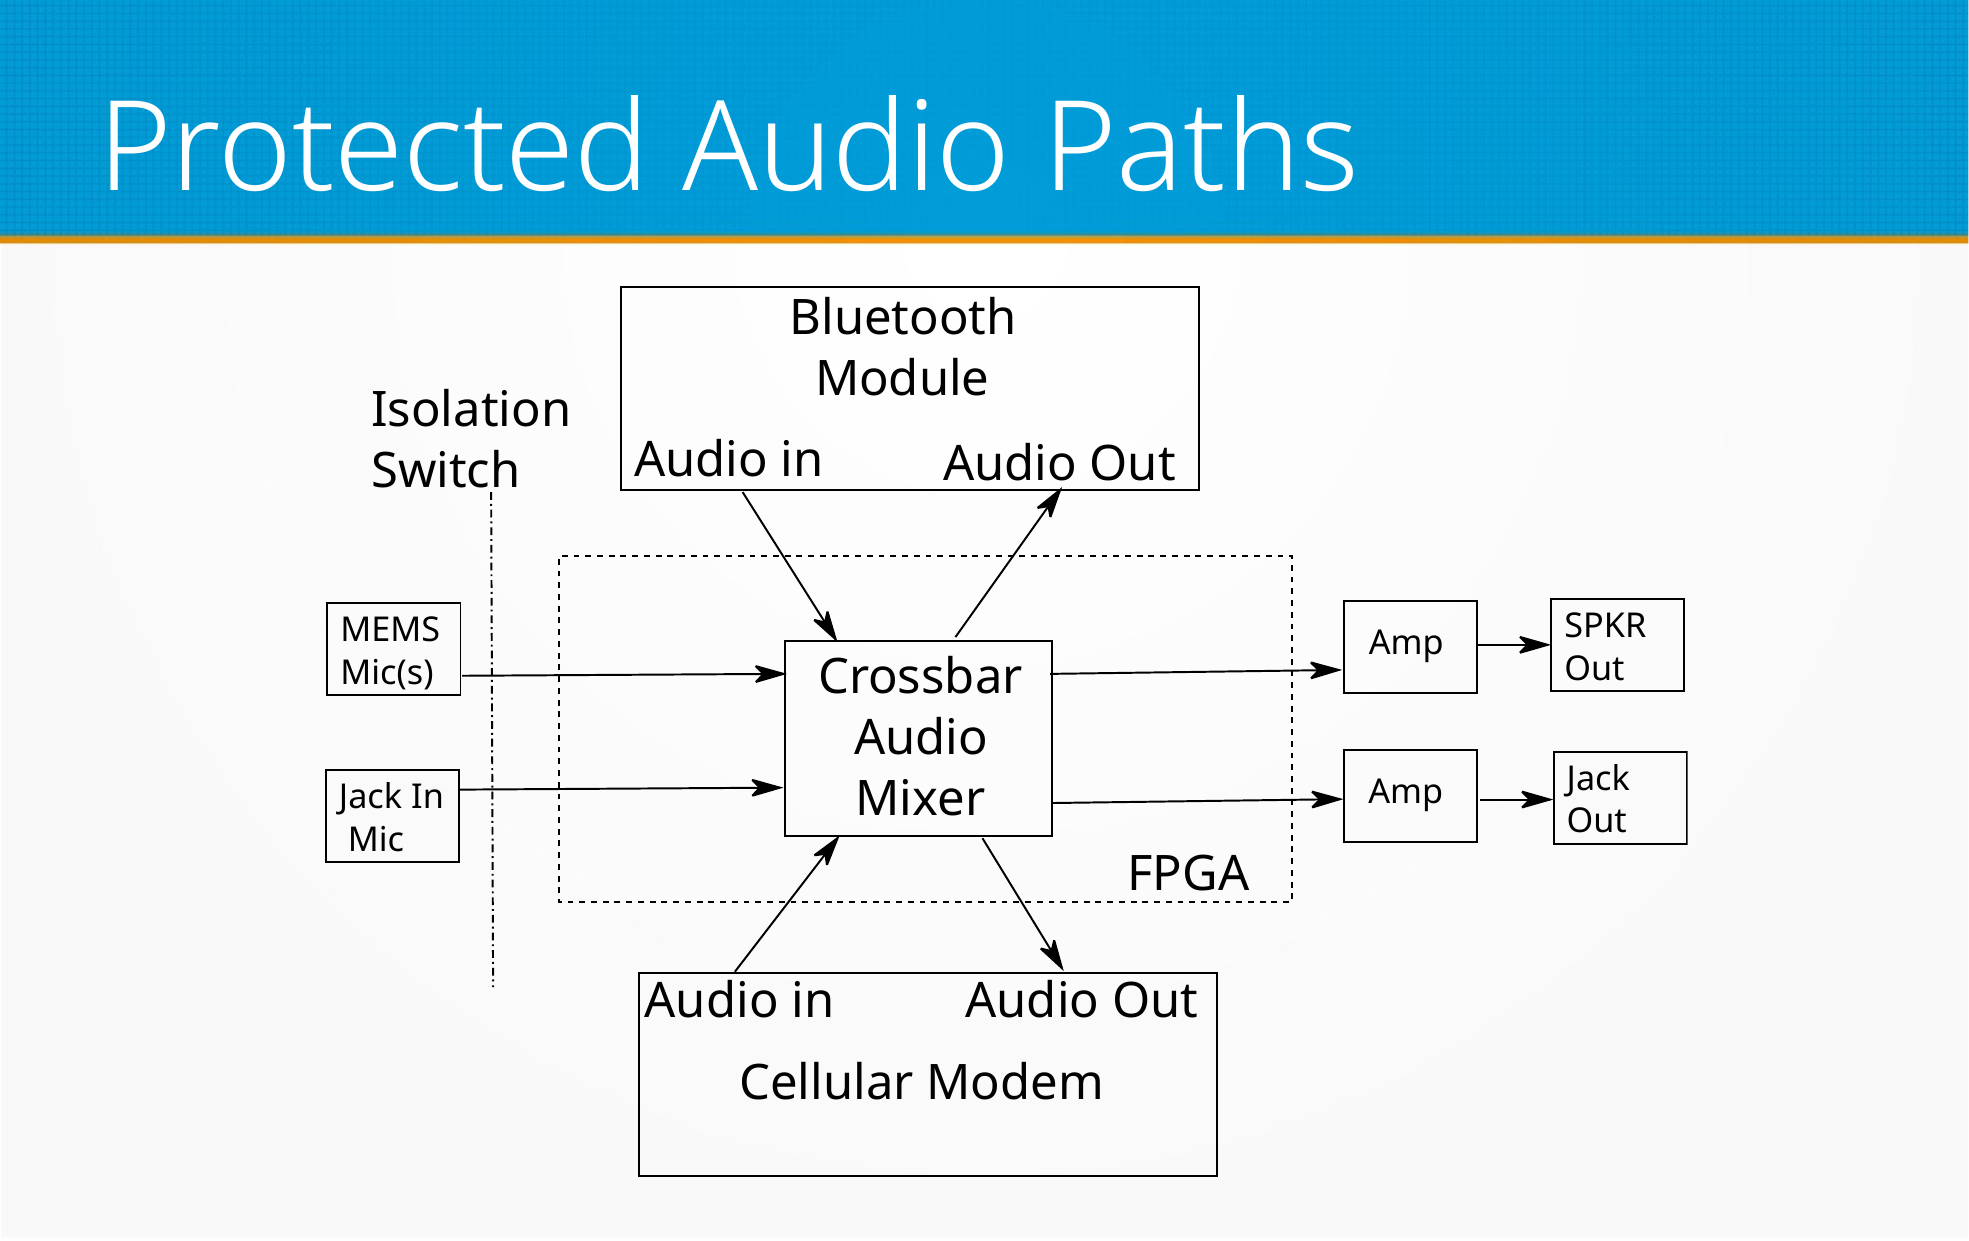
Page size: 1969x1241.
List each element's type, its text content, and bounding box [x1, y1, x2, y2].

title Protected Audio Paths [98, 19, 1870, 227]
picture [0, 233, 1969, 1241]
